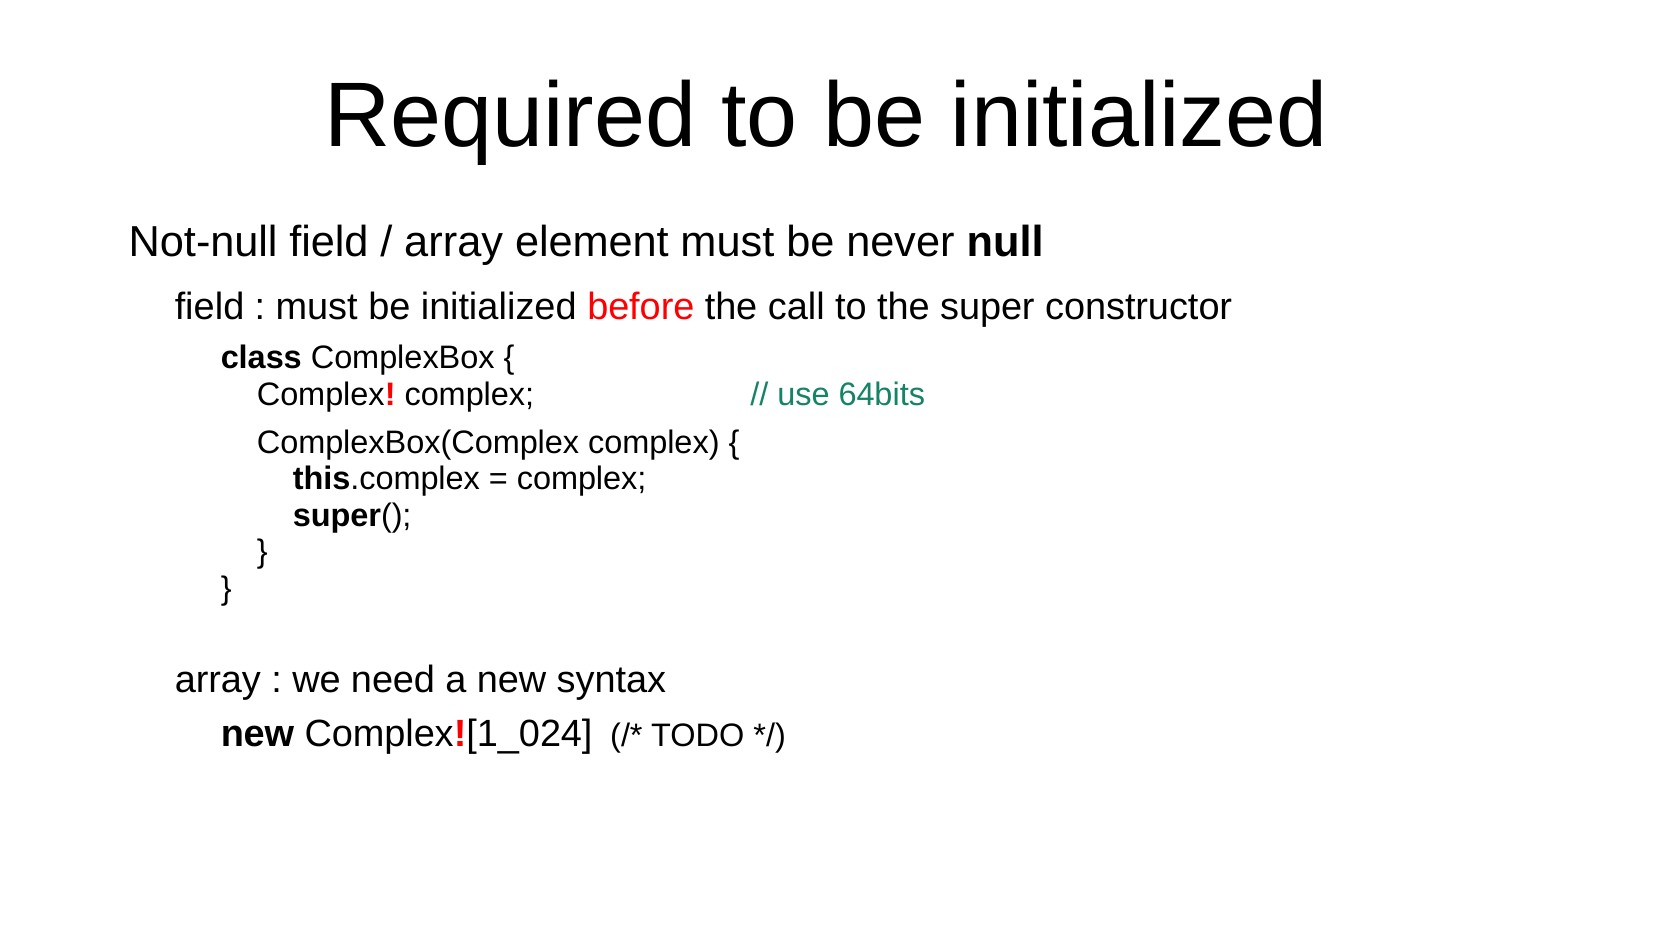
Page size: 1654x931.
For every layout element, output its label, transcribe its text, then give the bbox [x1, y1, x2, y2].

title Required to be initialized [82, 37, 1571, 193]
list Not-null field / array element must be never null field : must be initialized before the call to the super constructor class ComplexBox { Complex! complex; // use 64bits ComplexBox(Complex complex) { this.complex = complex; super(); } } array : we need a new syntax new Complex![1_024] (/* TODO */) [82, 217, 1571, 758]
